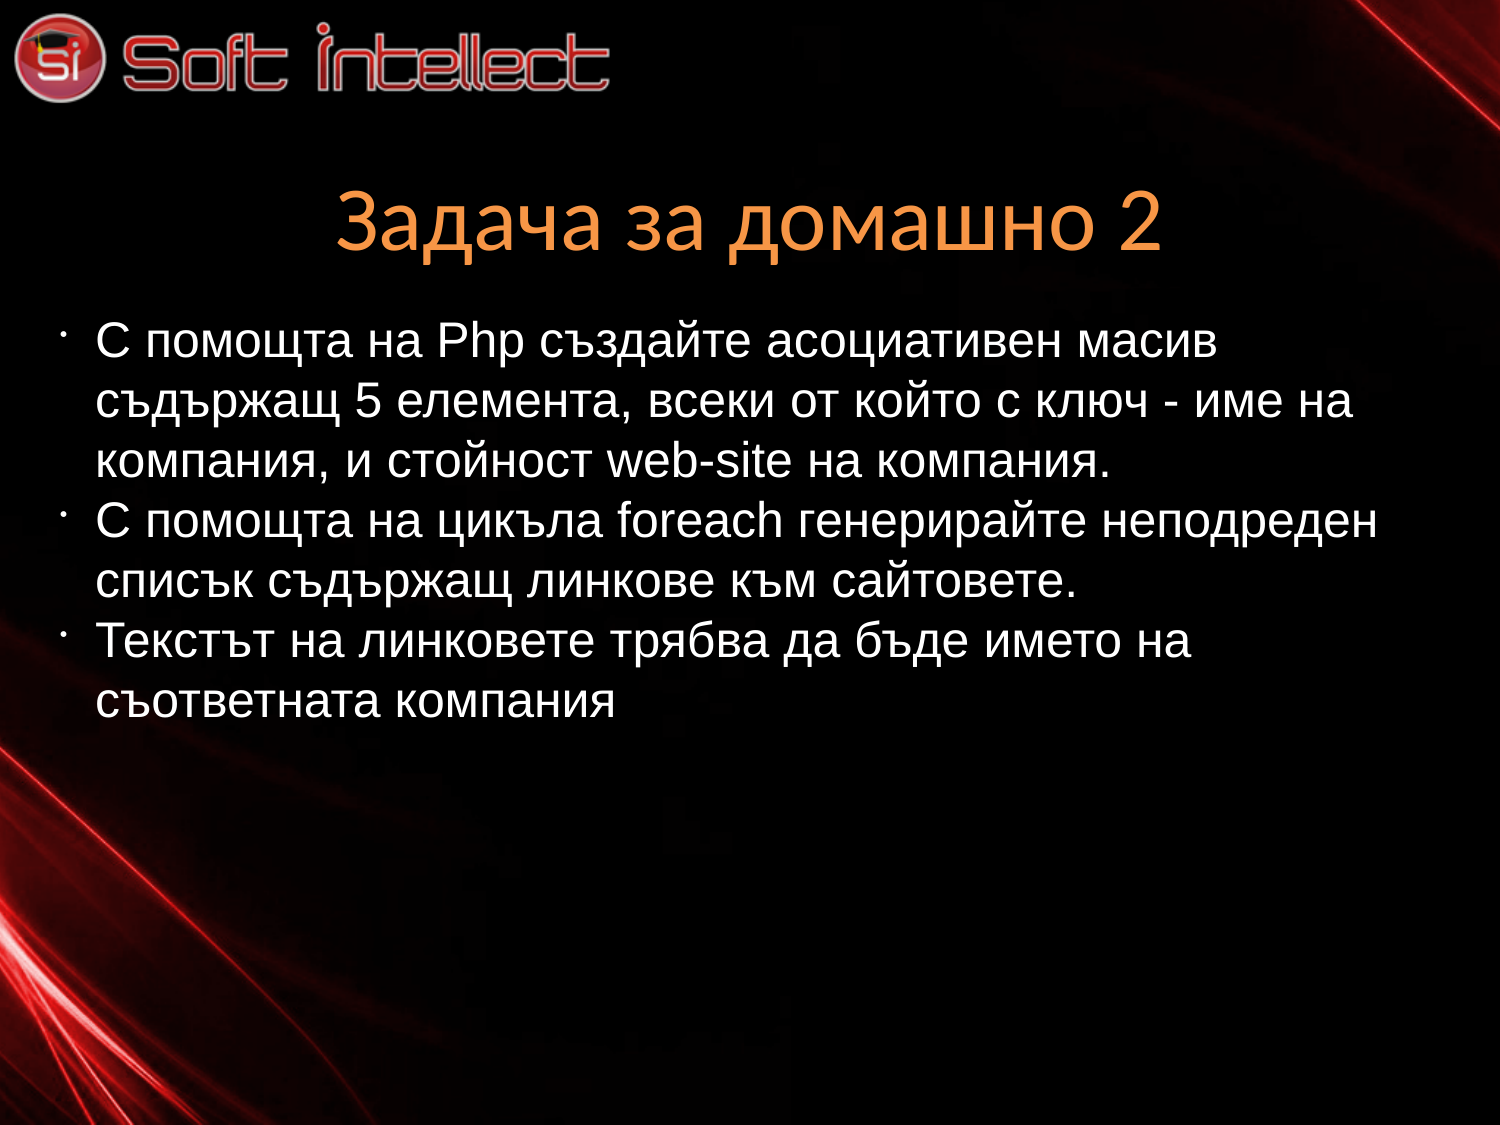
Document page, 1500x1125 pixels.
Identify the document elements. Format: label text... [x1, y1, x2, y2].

text_box Задача за домашно 2 [75, 120, 1425, 299]
picture [0, 0, 1500, 1125]
text_box С помощта на Php създайте асоциативен масив съдържащ 5 елемента, всеки от който с ключ - име на компания, и стойност web-site на компания. С помощта на цикъла foreach генерирайте неподреден списък съдържащ линкове към сайтовете. Текстът на линковете трябва да бъде името на съответната компания [45, 299, 1455, 540]
